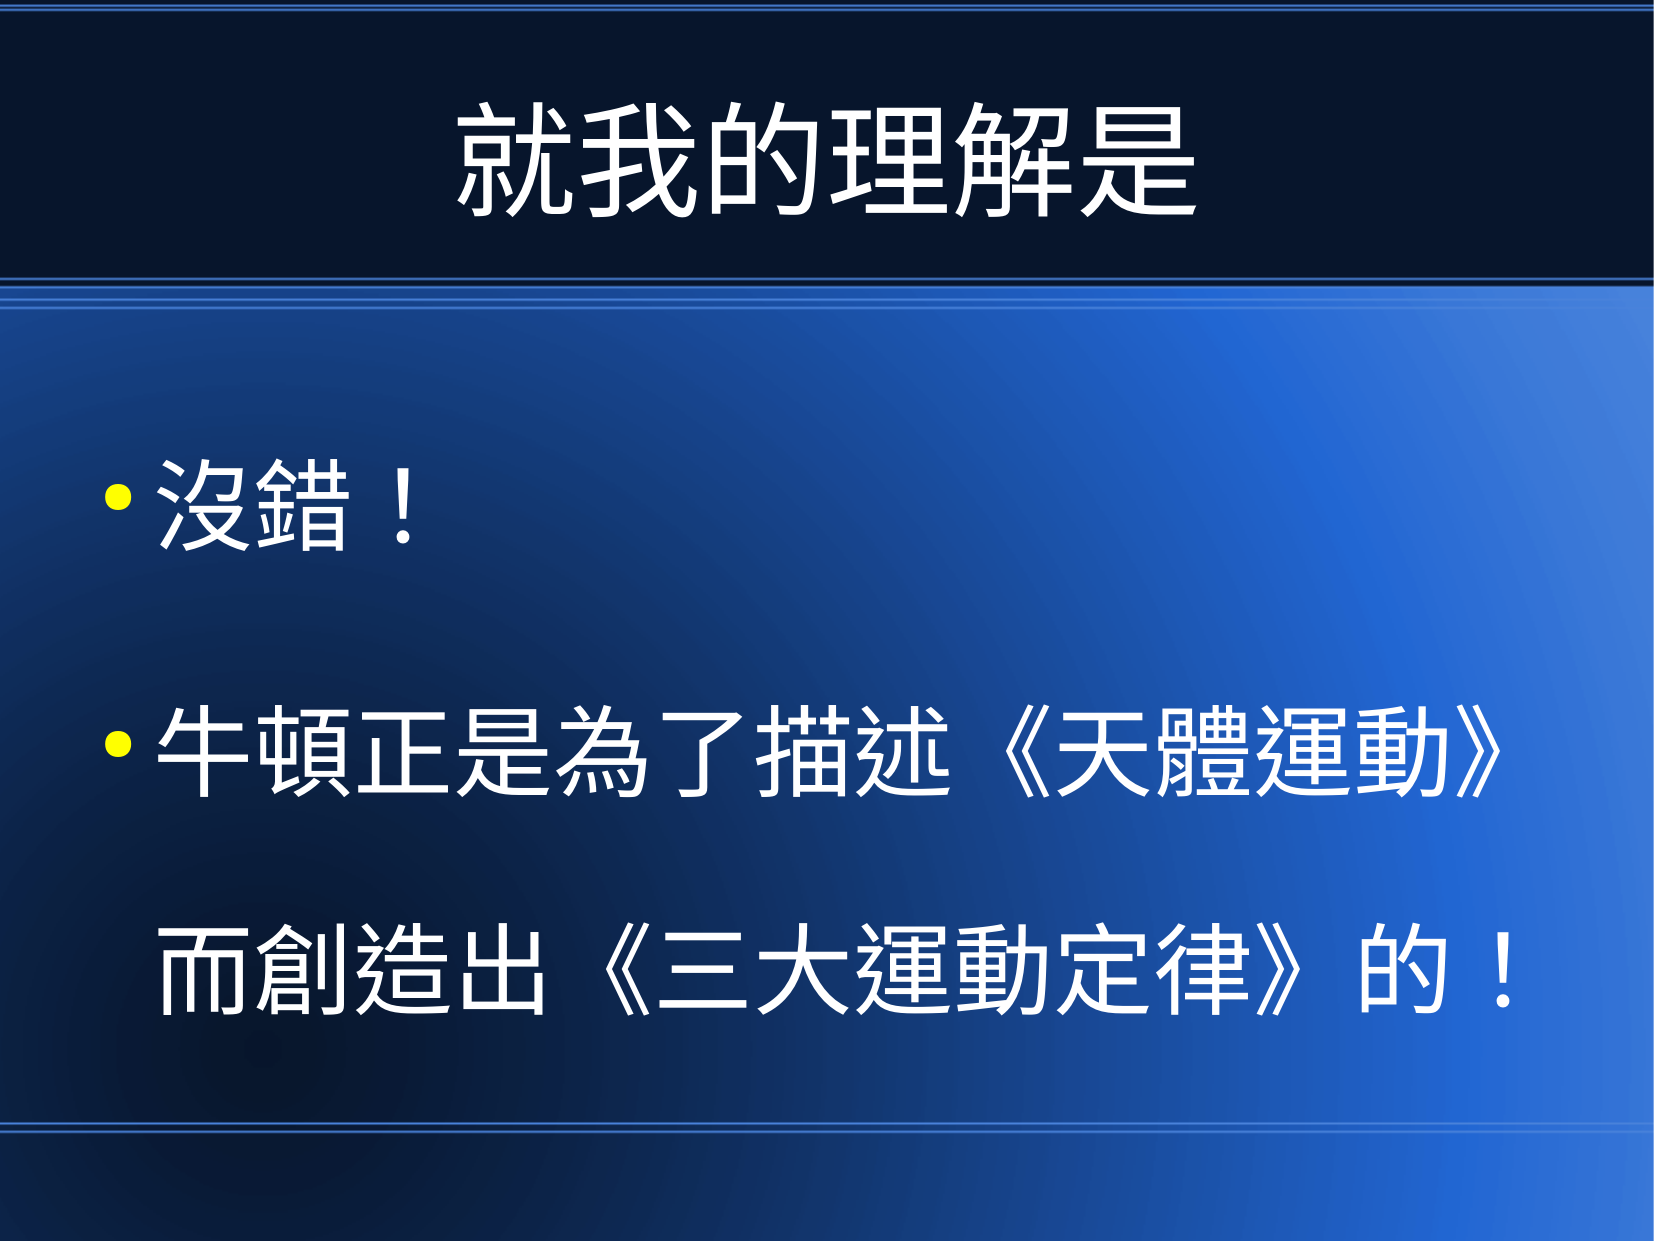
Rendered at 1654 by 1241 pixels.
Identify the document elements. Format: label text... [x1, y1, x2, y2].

picture [0, 0, 1654, 1241]
title 就我的理解是 [82, 49, 1571, 257]
list 沒錯！ 牛頓正是為了描述《天體運動》而創造出《三大運動定律》的！ [82, 355, 1571, 1241]
